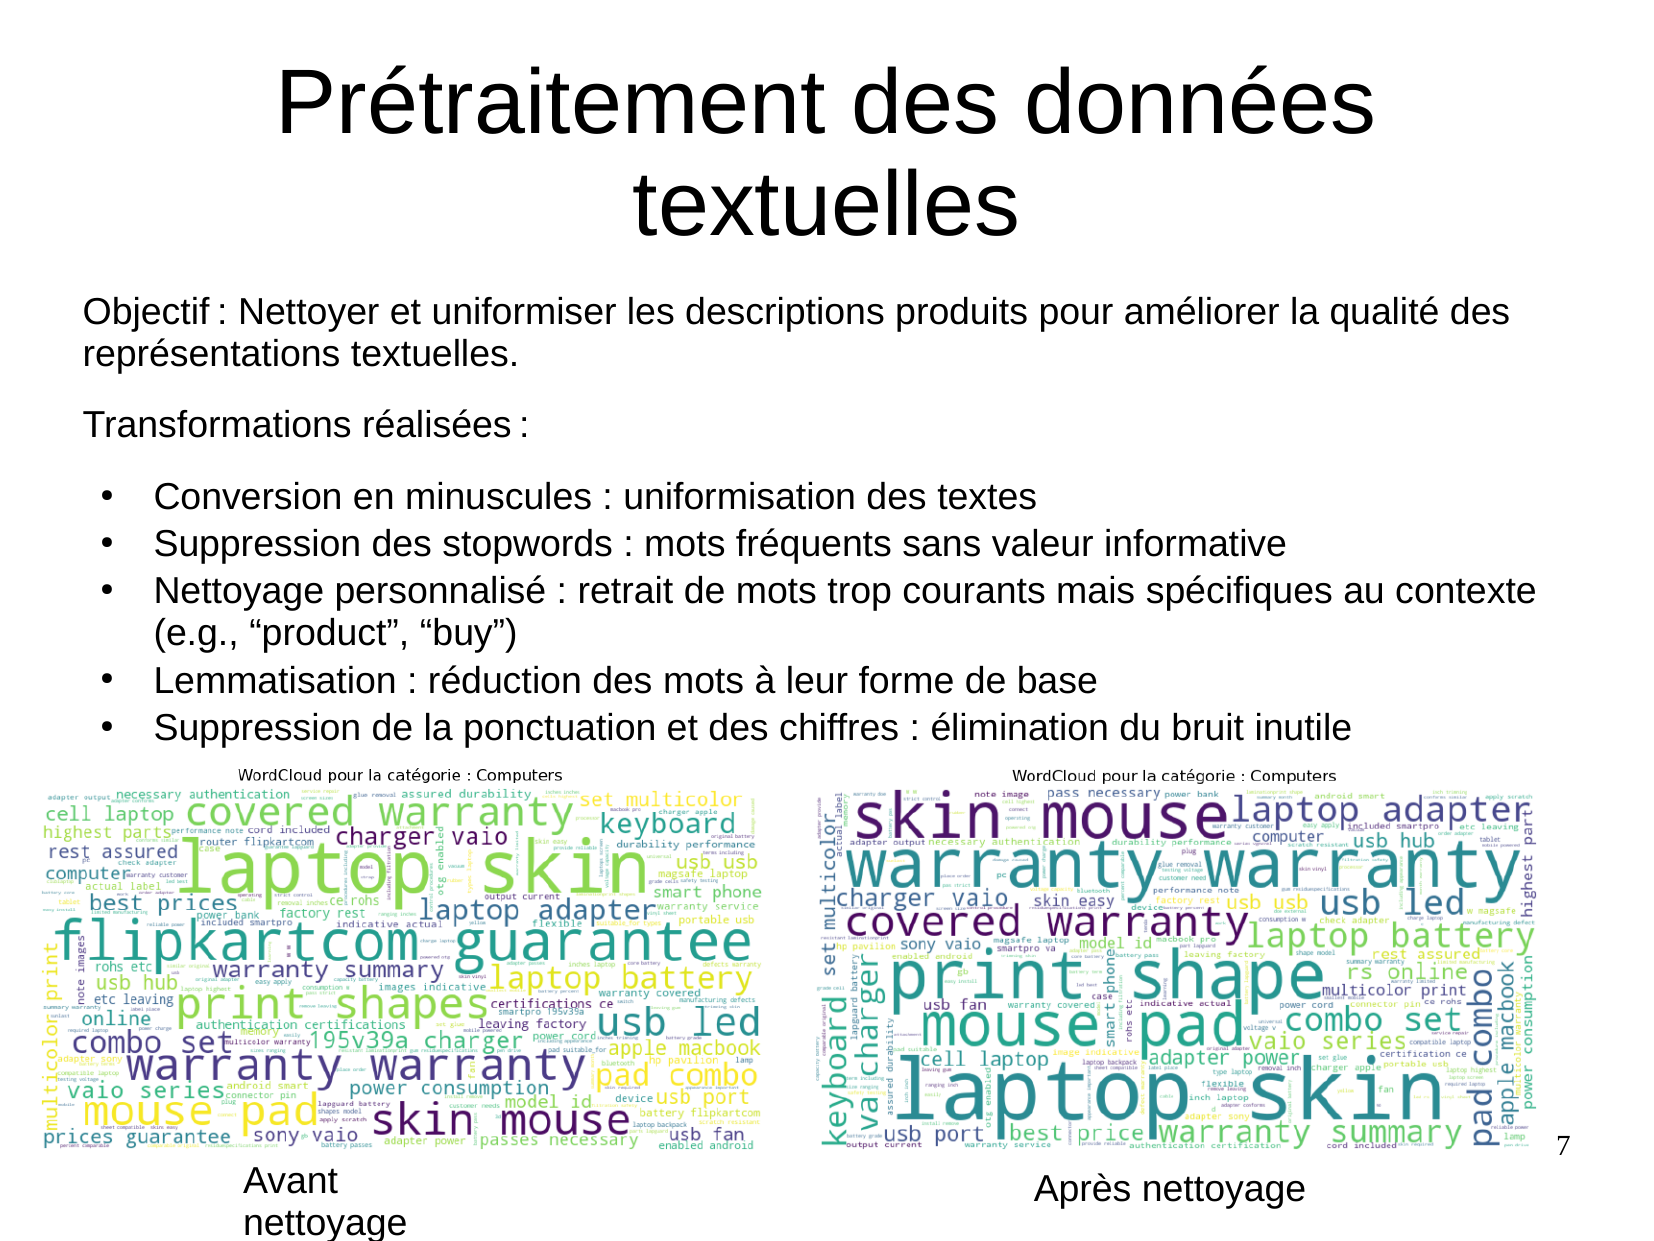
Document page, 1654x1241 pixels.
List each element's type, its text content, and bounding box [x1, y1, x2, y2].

list Objectif : Nettoyer et uniformiser les descriptions produits pour améliorer la qualité des représentations textuelles. Transformations réalisées : Conversion en minuscules : uniformisation des textes Suppression des stopwords : mots fréquents sans valeur informative Nettoyage personnalisé : retrait de mots trop courants mais spécifiques au contexte (e.g., “product”, “buy”) Lemmatisation : réduction des mots à leur forme de base Suppression de la ponctuation et des chiffres : élimination du bruit inutile [82, 290, 1571, 797]
title Prétraitement des données textuelles [82, 49, 1571, 257]
picture [39, 764, 764, 1153]
text_box Avant nettoyage [228, 1152, 528, 1210]
text_box Après nettoyage [1018, 1160, 1372, 1218]
picture [816, 765, 1544, 1161]
